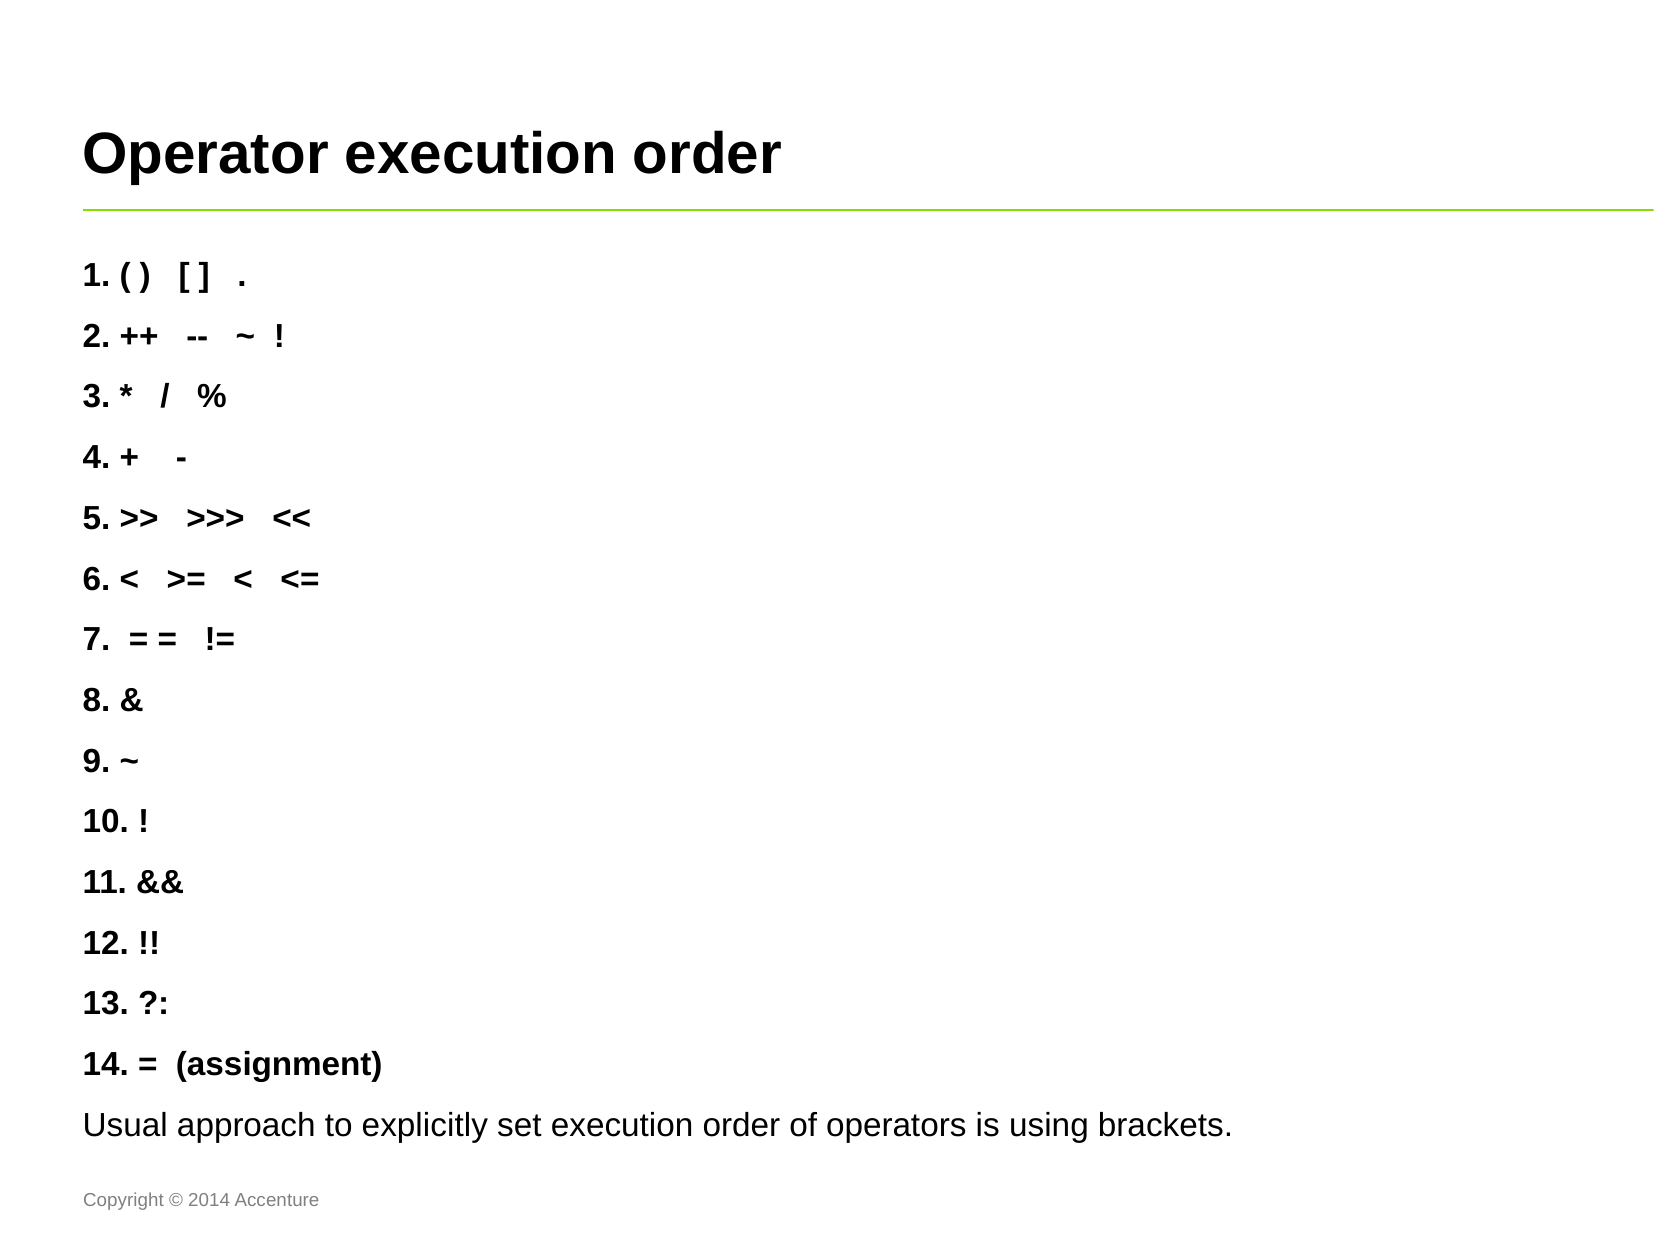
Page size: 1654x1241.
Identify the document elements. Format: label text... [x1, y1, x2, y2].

list 1. ( ) [ ] . 2. ++ -- ~ ! 3. * / % 4. + - 5. >> >>> << 6. < >= < <= 7. = = != 8. & 9. ~ 10. ! 11. && 12. !! 13. ?: 14. = (assignment) Usual approach to explicitly set execution order of operators is using brackets. [82, 256, 1538, 1146]
title Operator execution order [82, 13, 1571, 293]
